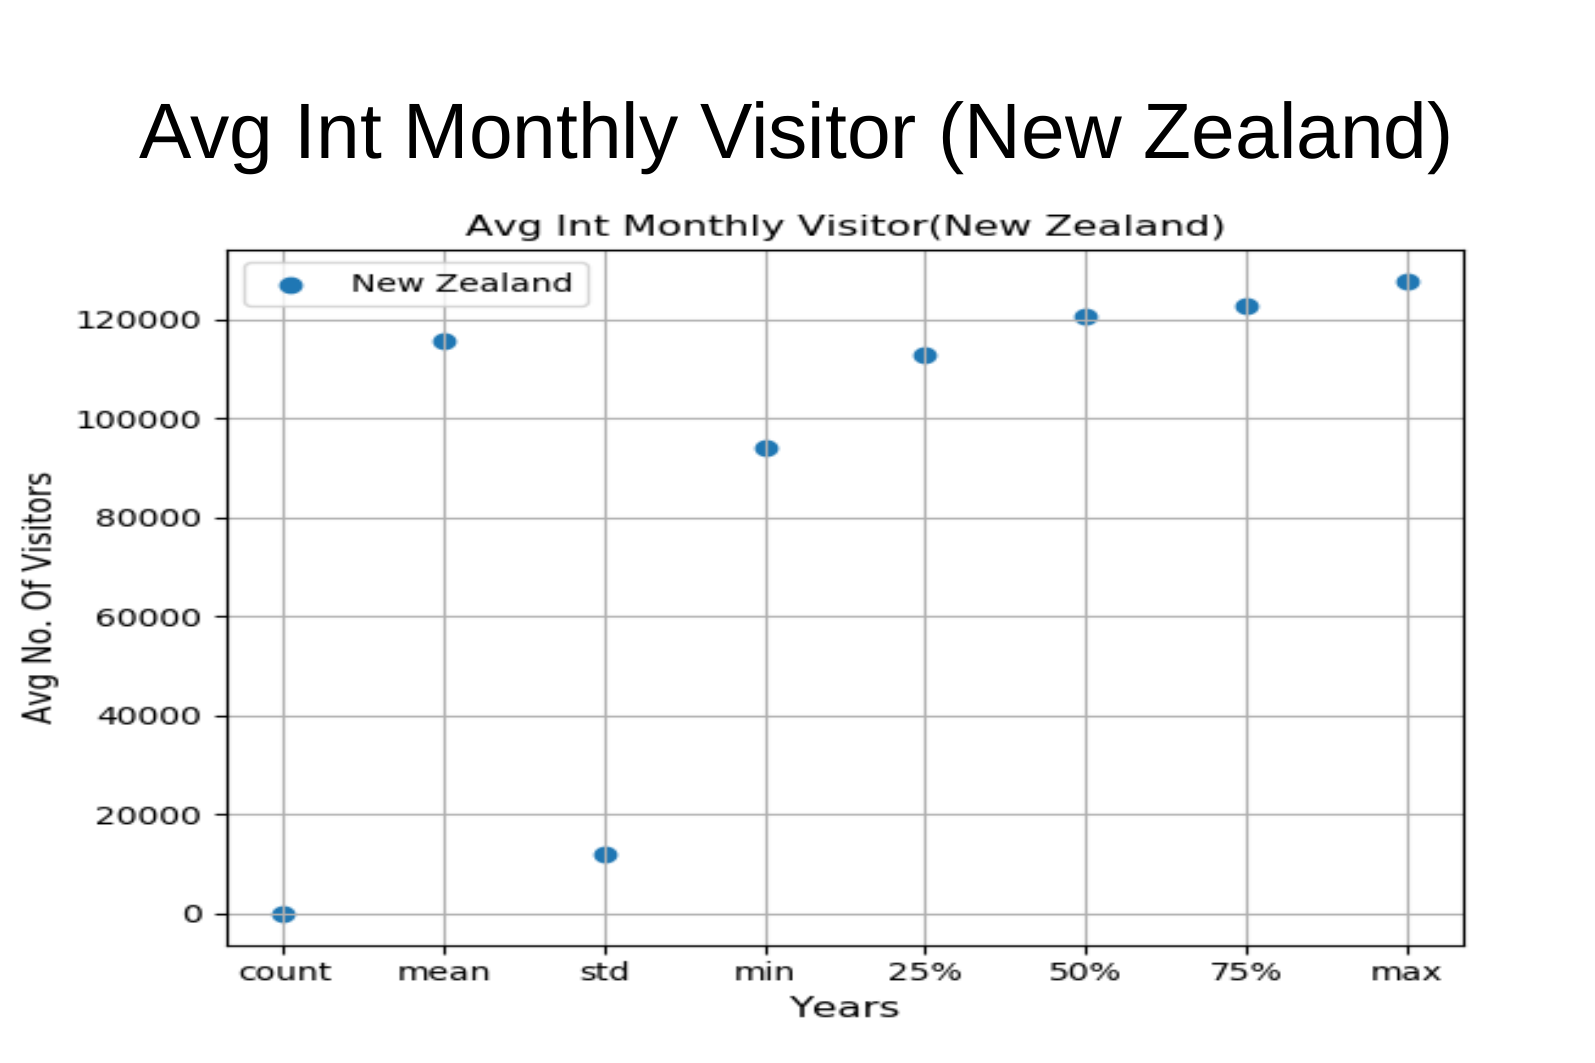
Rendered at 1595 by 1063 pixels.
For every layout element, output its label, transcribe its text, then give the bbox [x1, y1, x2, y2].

title Avg Int Monthly Visitor (New Zealand) [79, 42, 1515, 194]
picture [15, 194, 1576, 1036]
